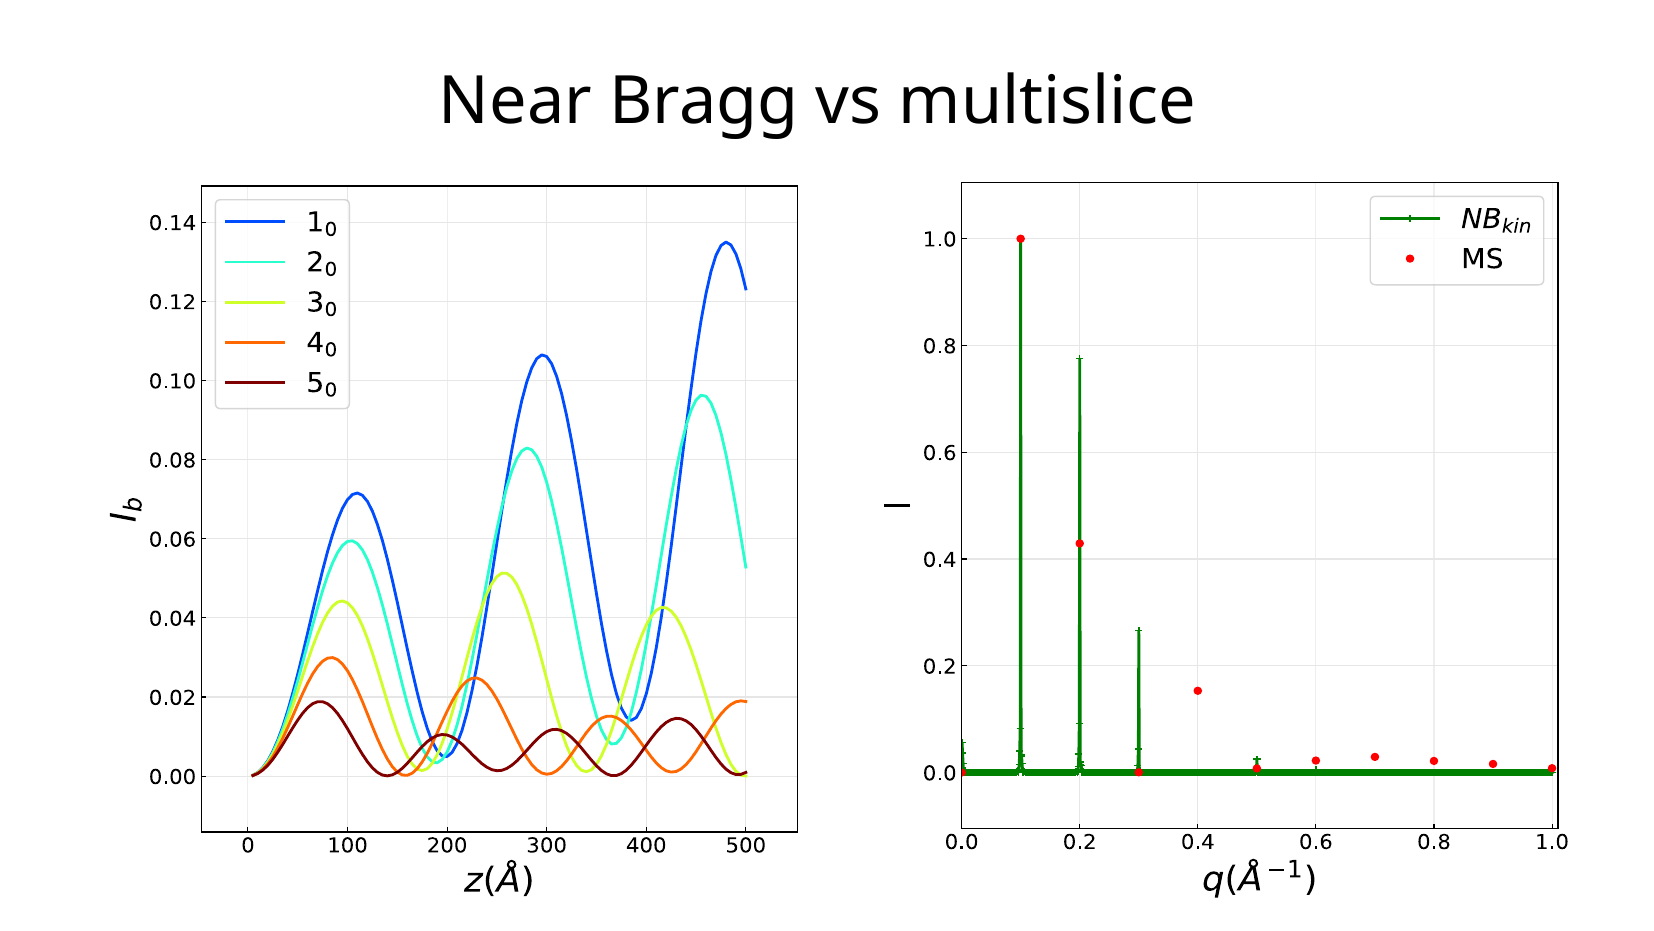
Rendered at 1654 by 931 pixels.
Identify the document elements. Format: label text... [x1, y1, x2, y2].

picture [851, 188, 1581, 916]
picture [91, 188, 820, 920]
title Near Bragg vs multislice [0, 8, 1654, 188]
